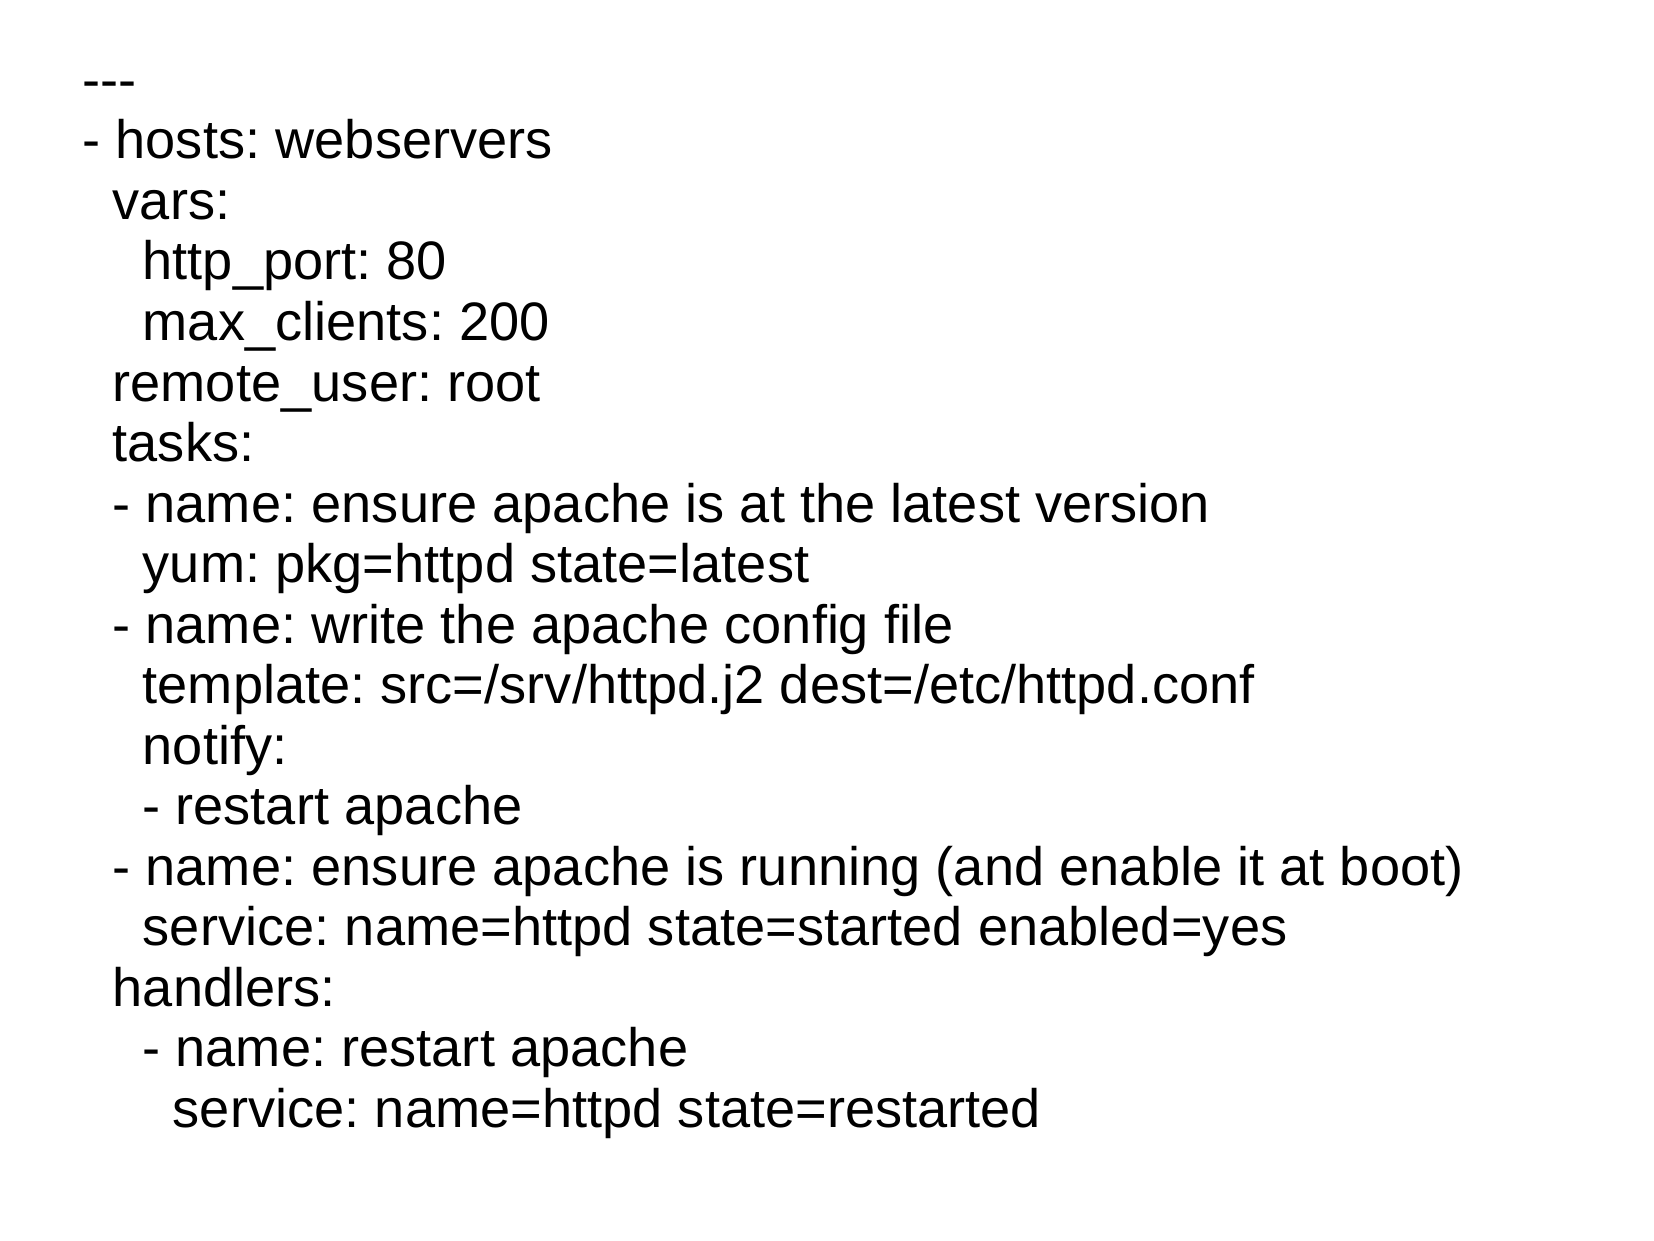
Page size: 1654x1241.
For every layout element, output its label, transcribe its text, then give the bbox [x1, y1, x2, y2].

subtitle --- - hosts: webservers vars: http_port: 80 max_clients: 200 remote_user: root tasks: - name: ensure apache is at the latest version yum: pkg=httpd state=latest - name: write the apache config file template: src=/srv/httpd.j2 dest=/etc/httpd.conf notify: - restart apache - name: ensure apache is running (and enable it at boot) service: name=httpd state=started enabled=yes handlers: - name: restart apache service: name=httpd state=restarted [82, 49, 1571, 1144]
